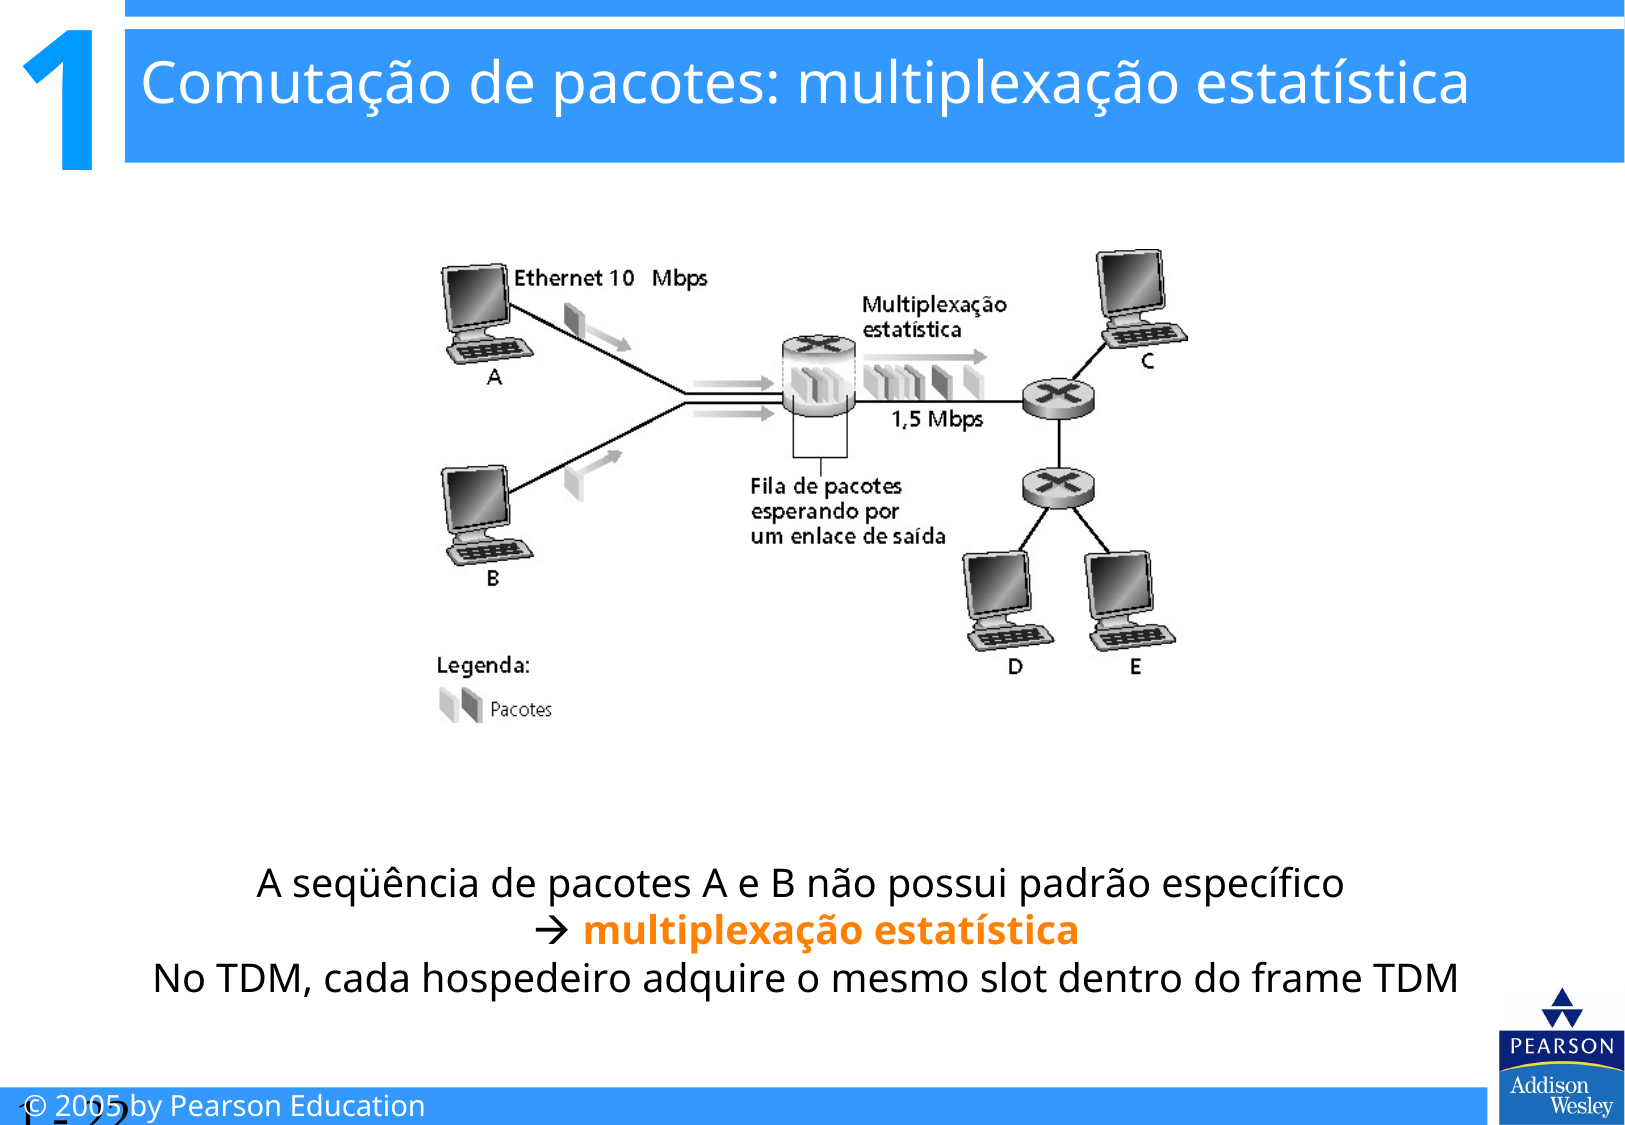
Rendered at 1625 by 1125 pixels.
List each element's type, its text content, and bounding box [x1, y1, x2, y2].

text_box Comutação de pacotes: multiplexação estatística [125, 37, 1625, 138]
picture [437, 249, 1188, 723]
picture [1499, 987, 1625, 1125]
list A seqüência de pacotes A e B não possui padrão específico  multiplexação estatística No TDM, cada hospedeiro adquire o mesmo slot dentro do frame TDM [99, 849, 1513, 1056]
